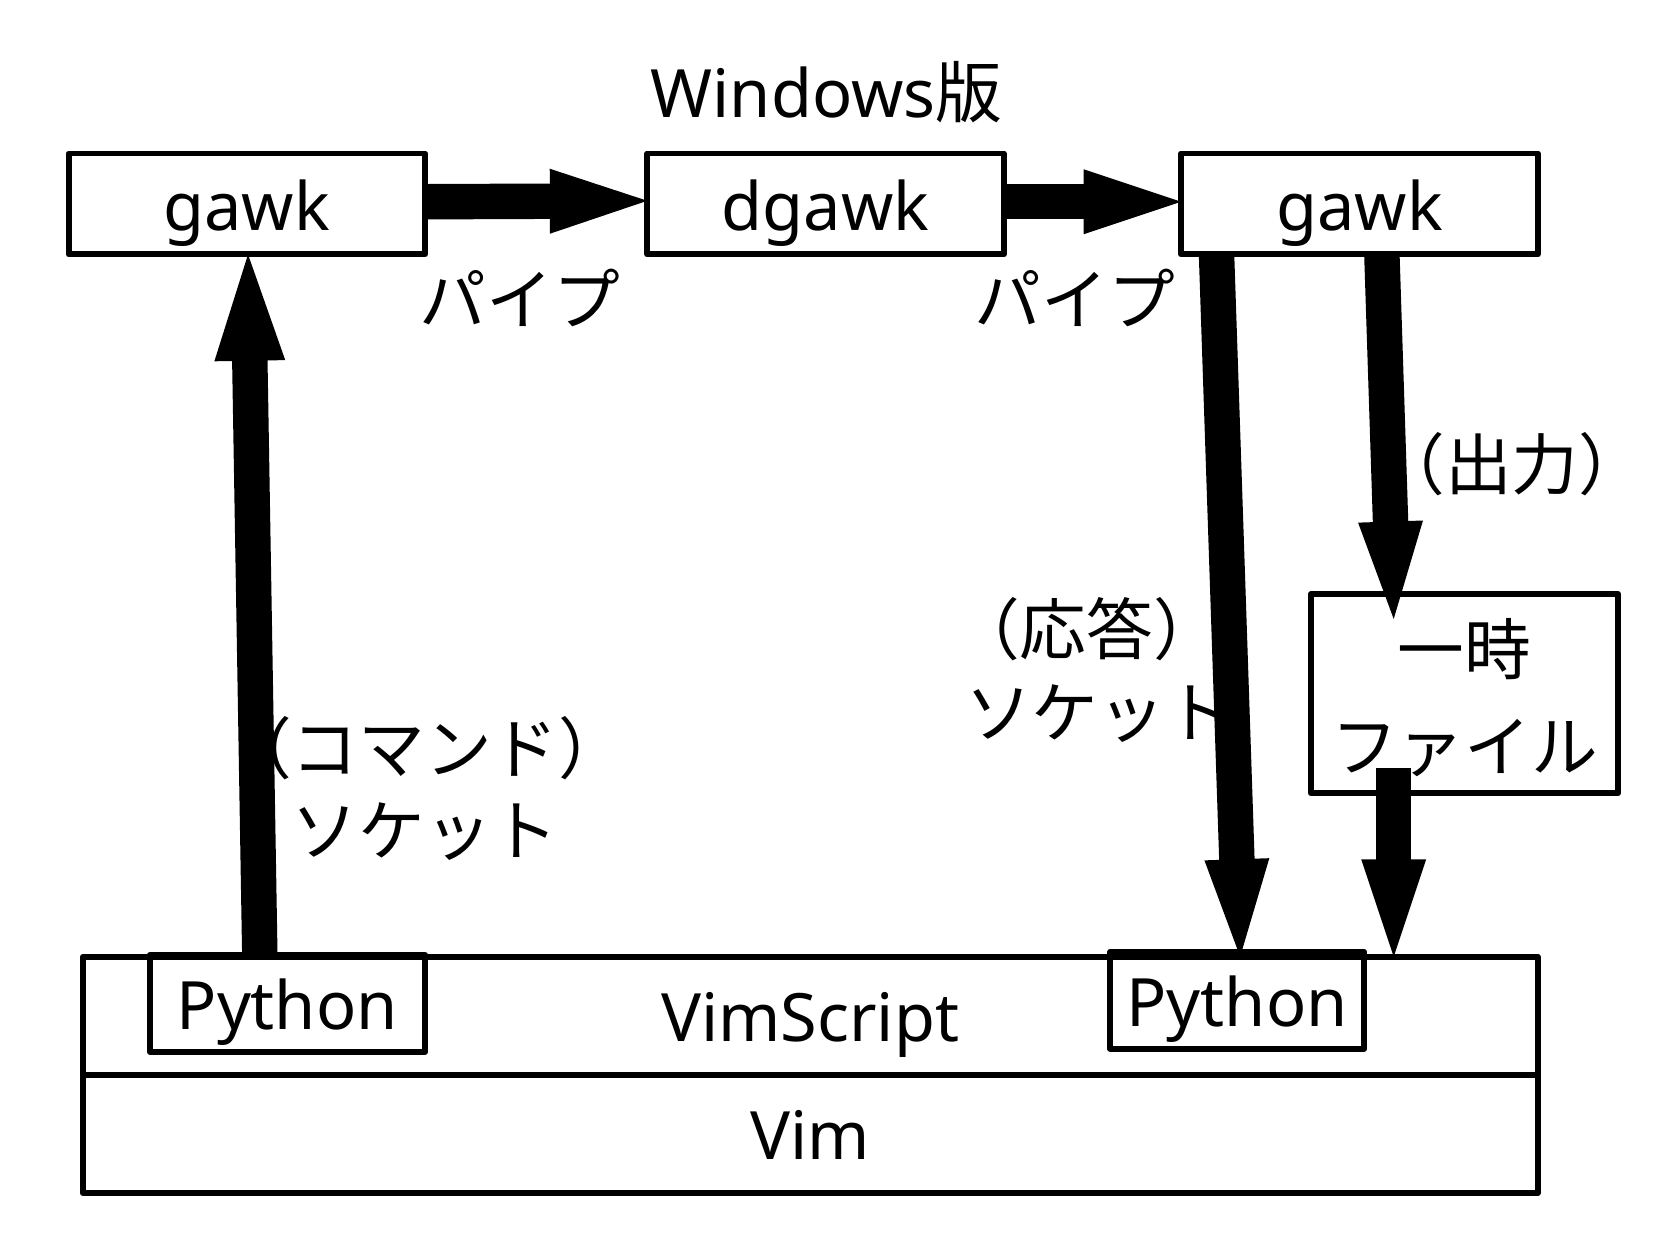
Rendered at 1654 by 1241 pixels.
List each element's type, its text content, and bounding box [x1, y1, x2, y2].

text_box （応答） [862, 543, 1312, 709]
text_box ソケット [874, 625, 1323, 792]
text_box （コマンド） [200, 661, 650, 827]
text_box （出力） [1287, 377, 1654, 544]
text_box gawk [1181, 153, 1538, 255]
text_box dgawk [647, 153, 1004, 255]
text_box パイプ [295, 212, 745, 378]
subtitle Vim [82, 1078, 1538, 1193]
text_box Windows版 [602, 23, 1052, 154]
text_box Python [149, 959, 426, 1047]
text_box gawk [68, 153, 426, 255]
text_box ソケット [200, 827, 650, 910]
text_box 一時 ファイル [1312, 618, 1619, 769]
text_box VimScript [82, 956, 1538, 1075]
text_box Python [1110, 956, 1365, 1044]
text_box パイプ [850, 212, 1300, 378]
